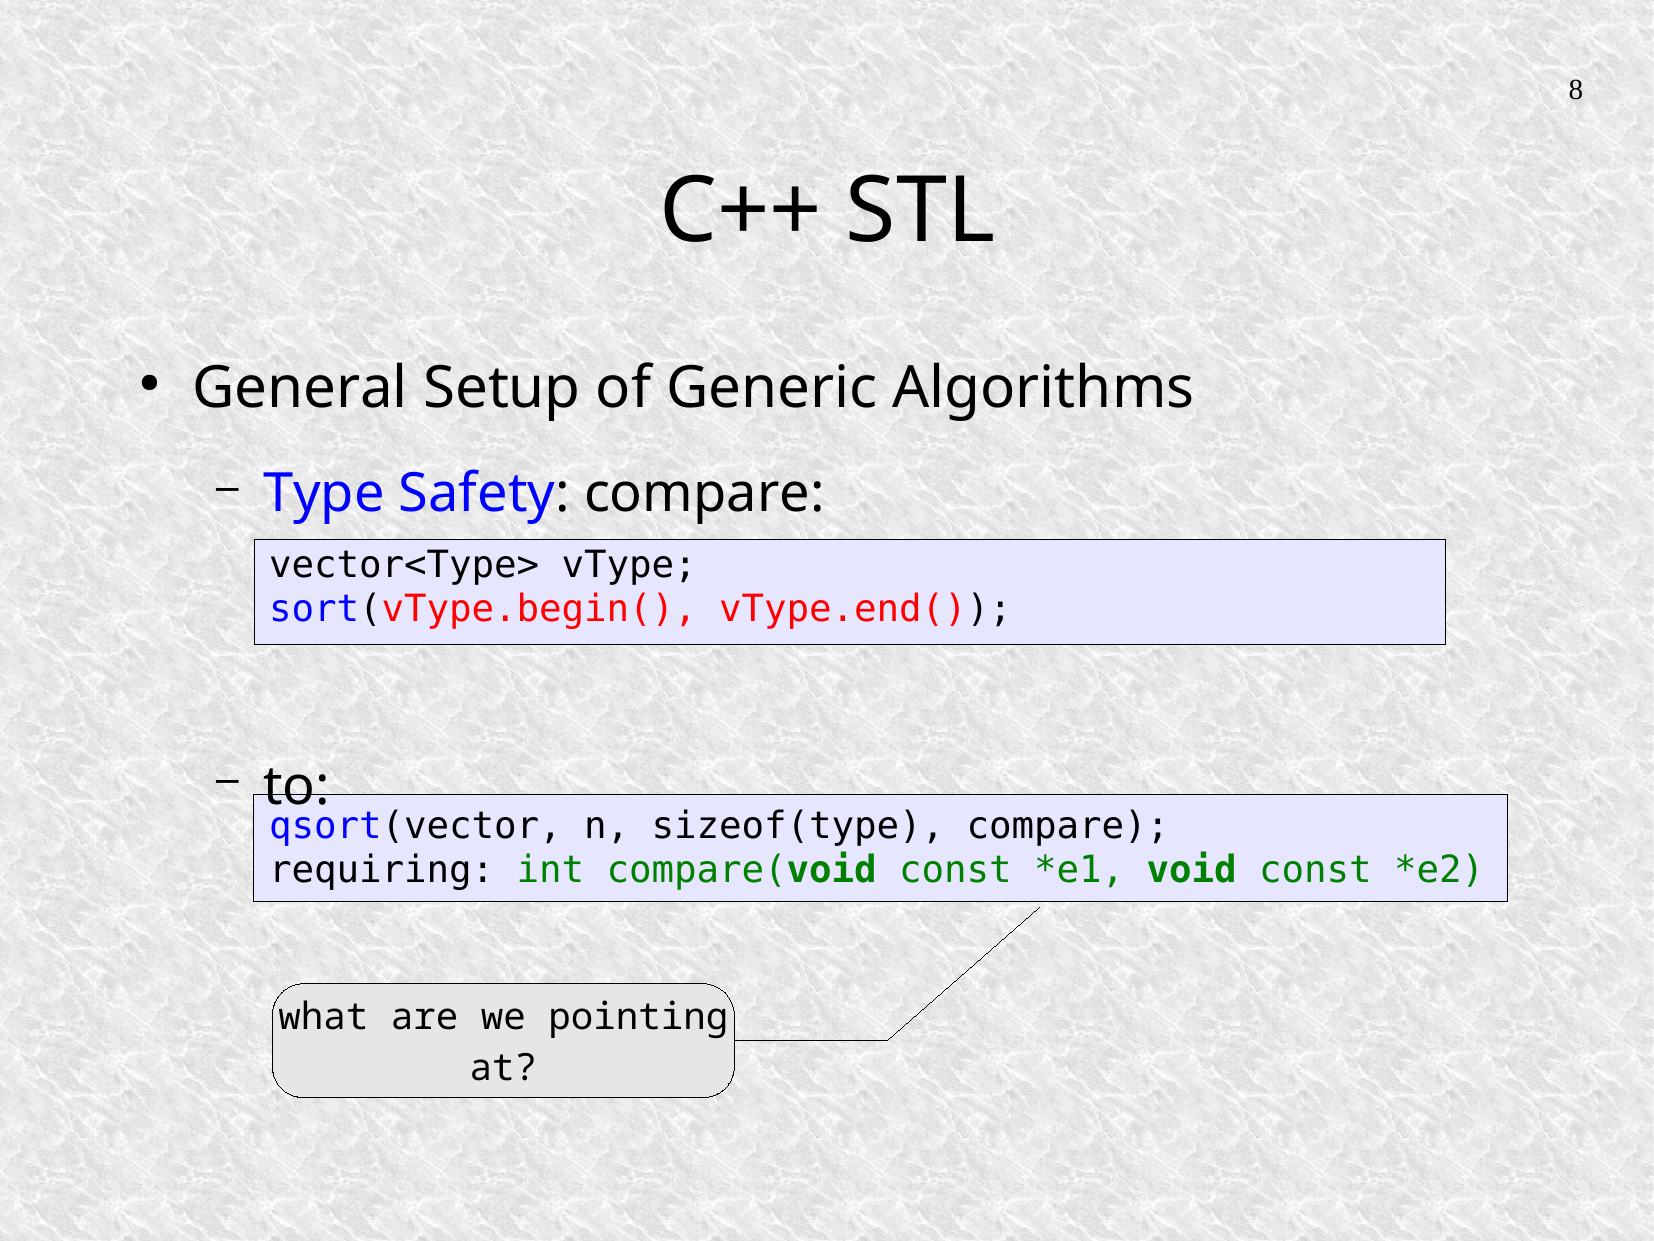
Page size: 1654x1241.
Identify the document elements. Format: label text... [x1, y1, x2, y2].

list General Setup of Generic Algorithms Type Safety: compare: to: [121, 344, 1534, 1127]
picture [0, 0, 1654, 1241]
text_box vector<Type> vType; sort(vType.begin(), vType.end()); qsort(vector, n, sizeof(type), compare); requiring: int compare(void const *e1, void const *e2) [269, 542, 1485, 948]
text_box what are we pointing at? [272, 983, 735, 1098]
title C++ STL [121, 102, 1534, 311]
